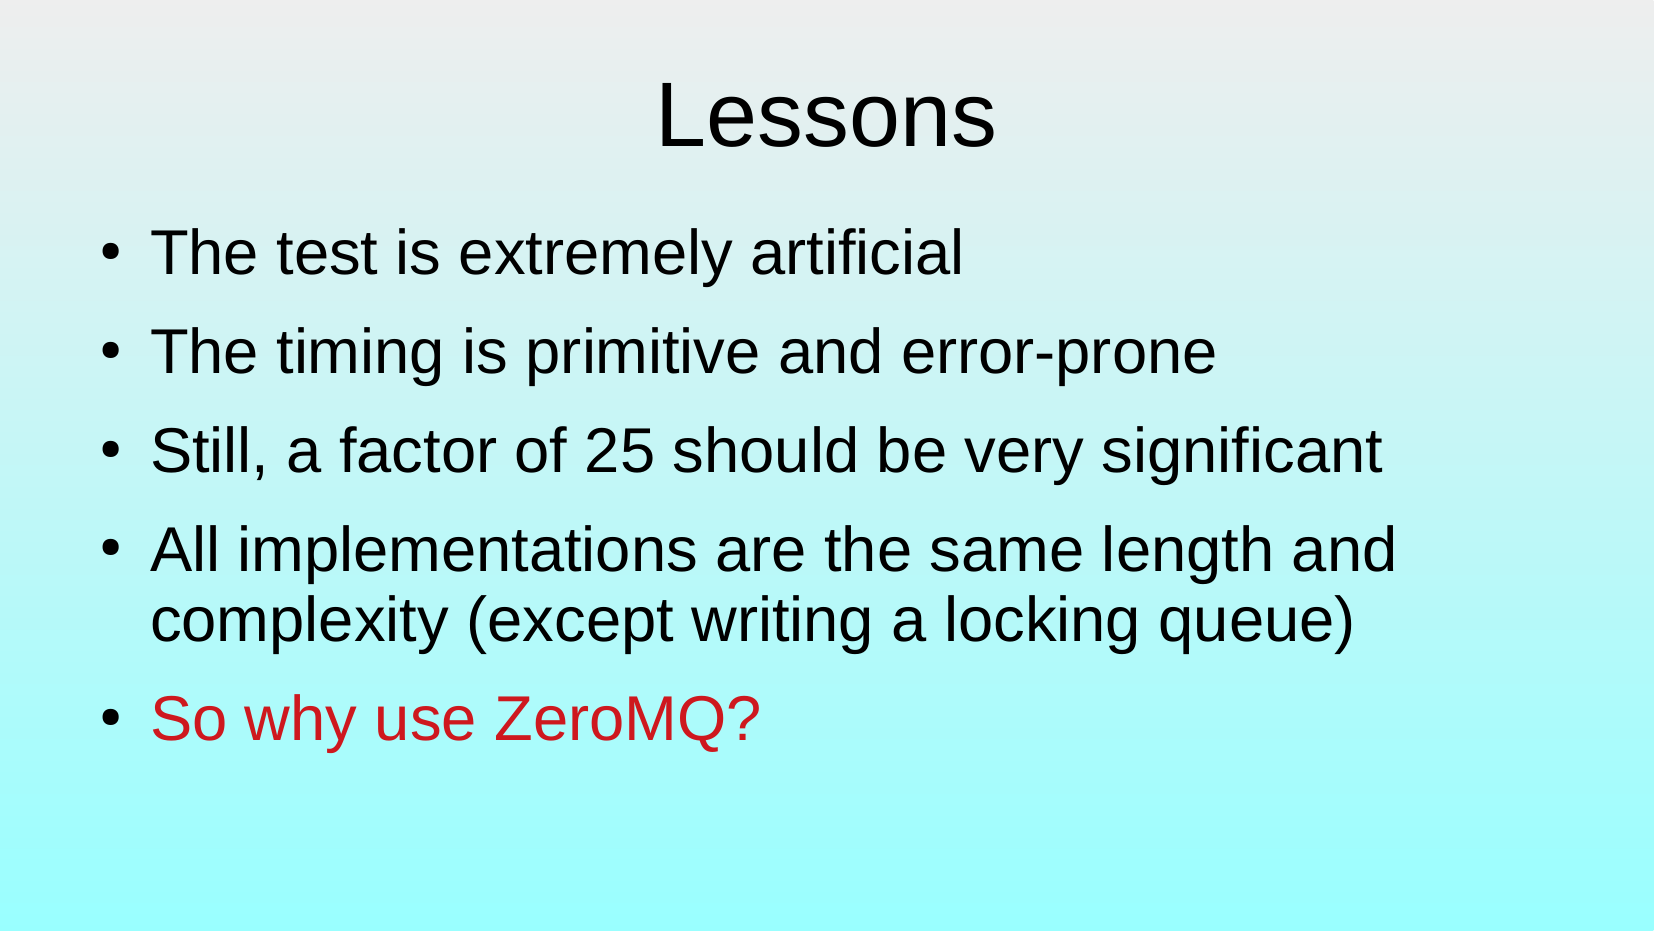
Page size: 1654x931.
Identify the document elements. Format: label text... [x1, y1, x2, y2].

list The test is extremely artificial The timing is primitive and error-prone Still, a factor of 25 should be very significant All implementations are the same length and complexity (except writing a locking queue) So why use ZeroMQ? [82, 217, 1571, 758]
title Lessons [82, 37, 1571, 193]
